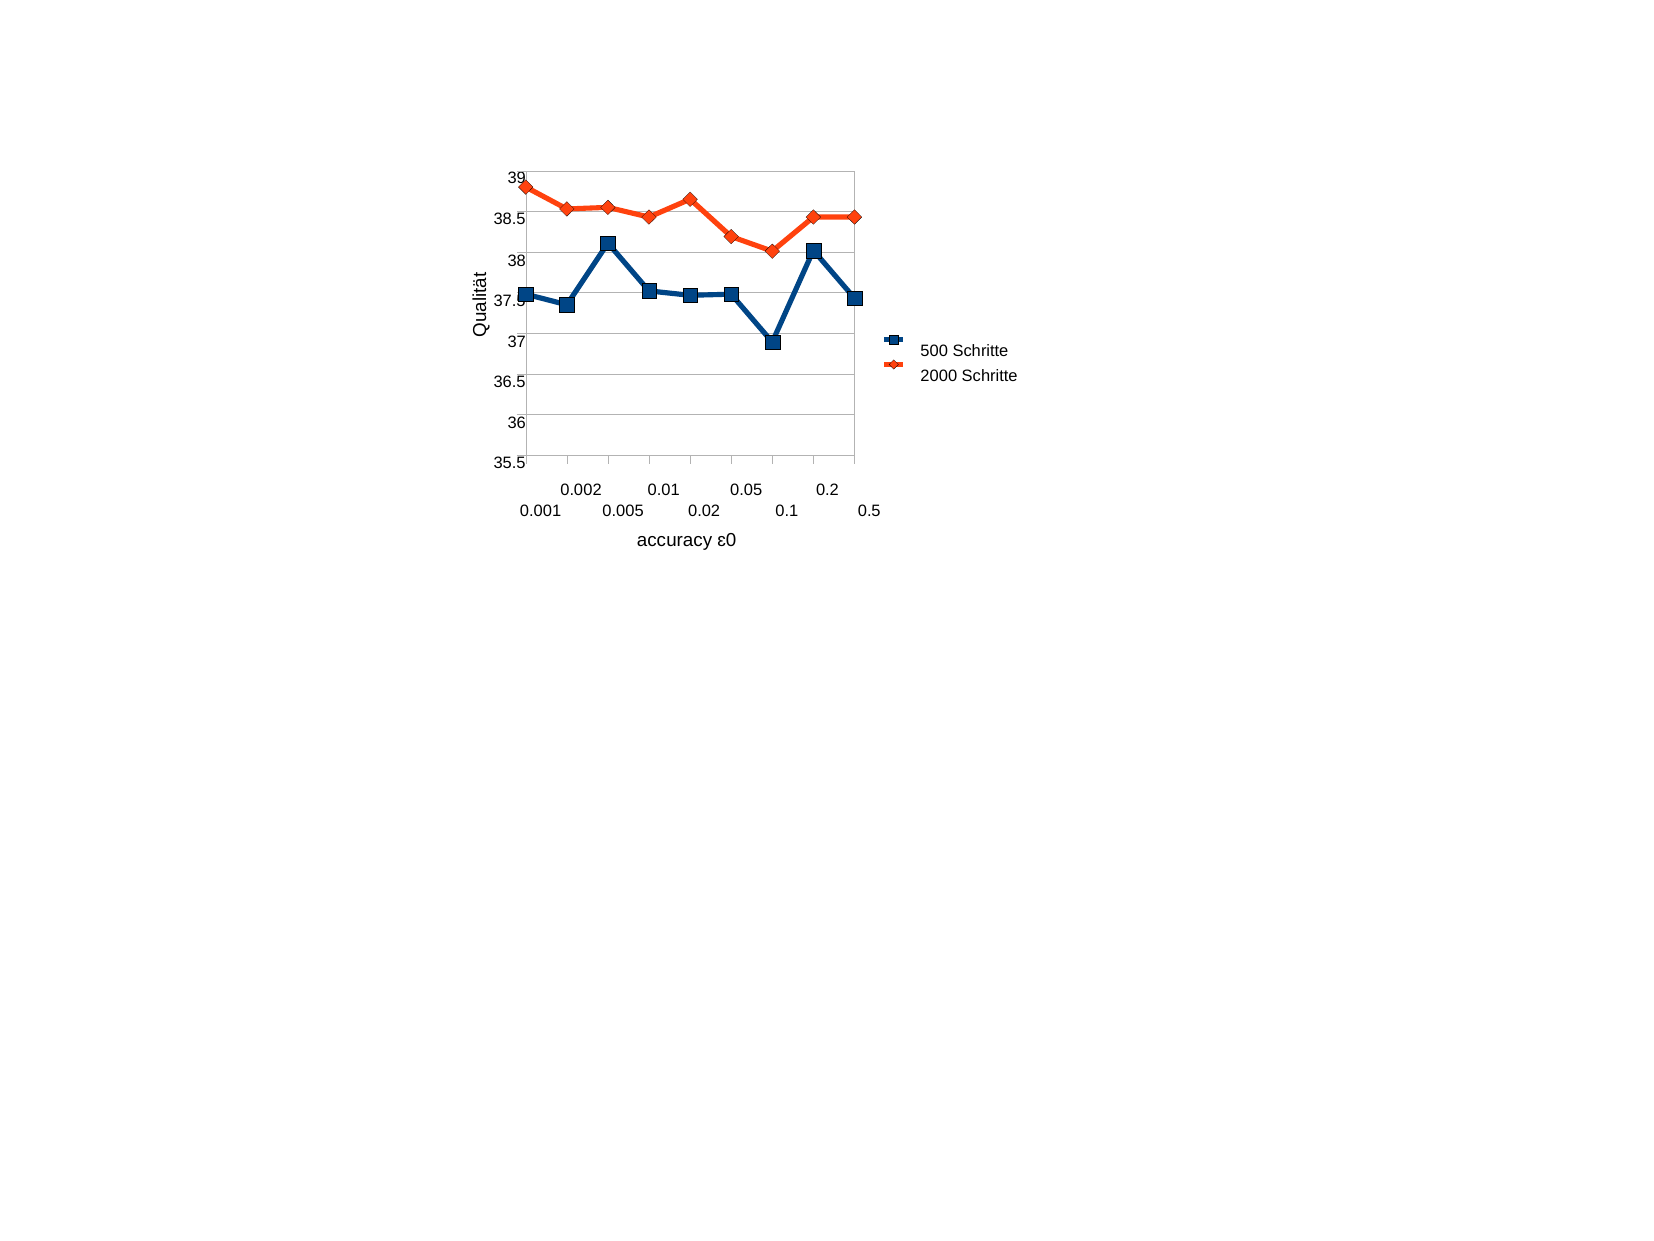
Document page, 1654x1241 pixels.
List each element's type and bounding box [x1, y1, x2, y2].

picture [431, 151, 1035, 563]
